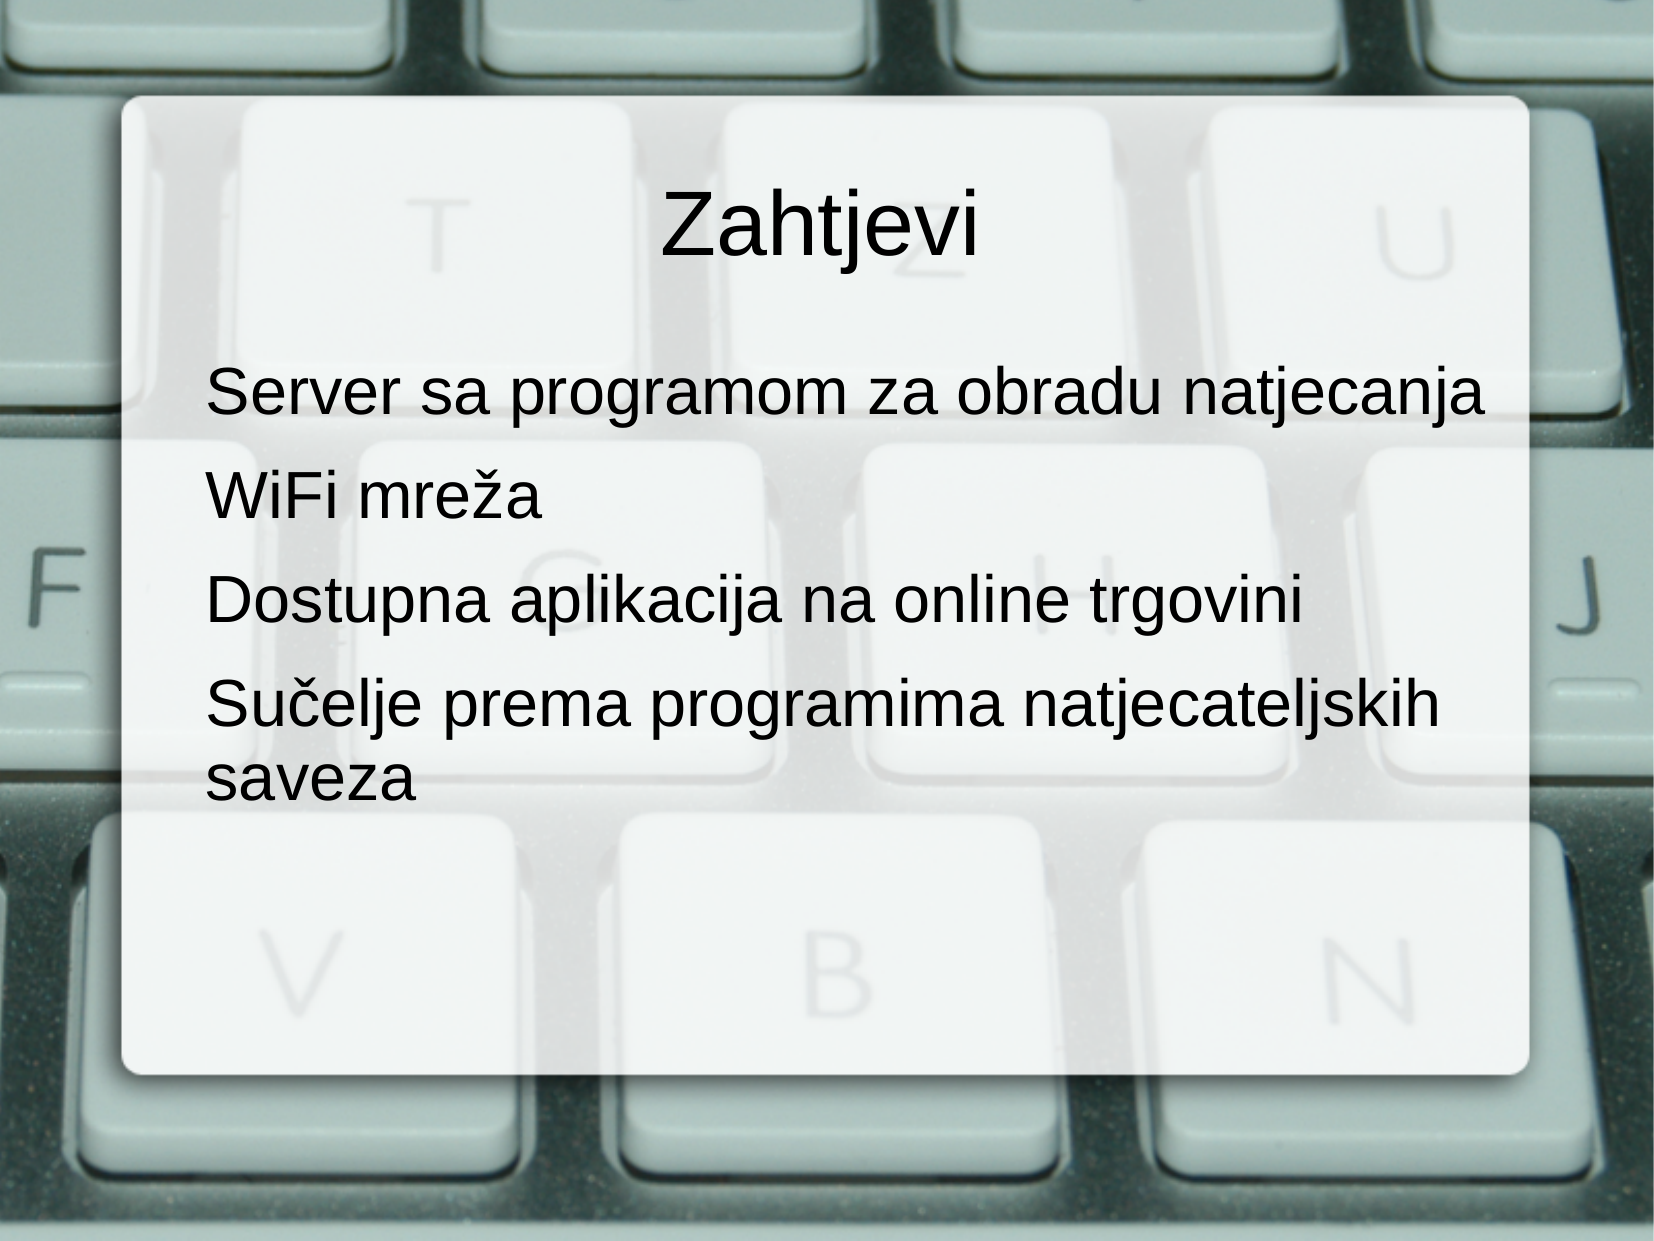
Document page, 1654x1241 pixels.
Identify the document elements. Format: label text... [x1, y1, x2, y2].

picture [0, 0, 1654, 1241]
title Zahtjevi [135, 117, 1506, 325]
list Server sa programom za obradu natjecanja WiFi mreža Dostupna aplikacija na online trgovini Sučelje prema programima natjecateljskih saveza [134, 350, 1516, 1133]
